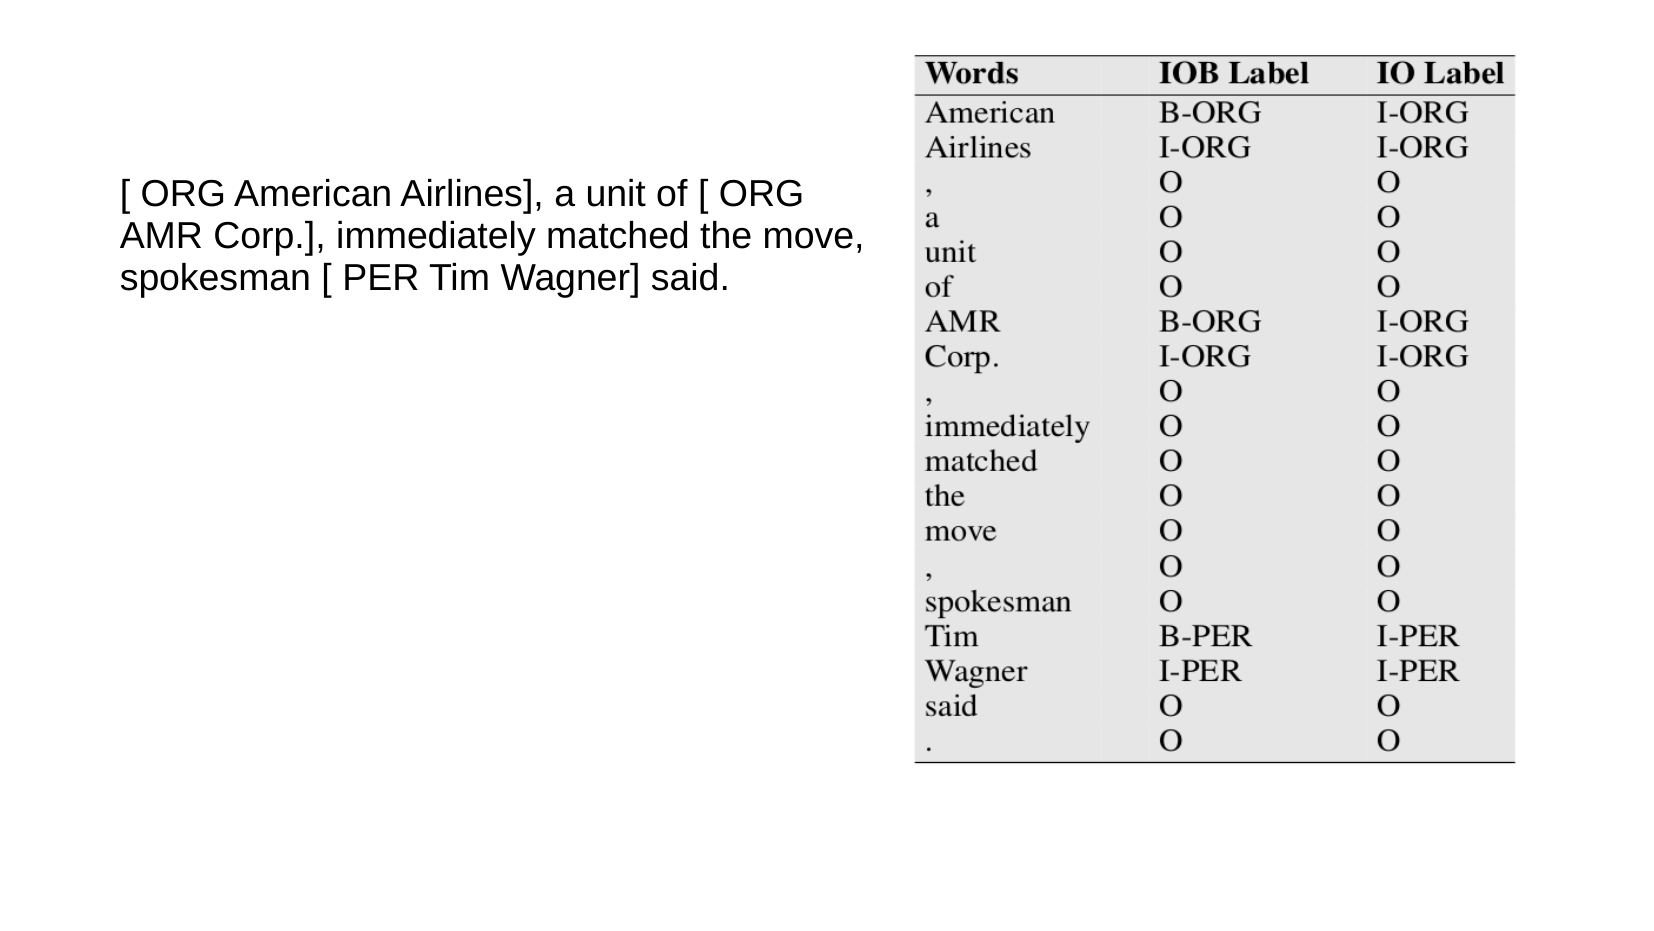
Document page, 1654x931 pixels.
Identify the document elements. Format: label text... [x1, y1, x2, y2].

picture [900, 44, 1545, 771]
text_box [ ORG American Airlines], a unit of [ ORG AMR Corp.], immediately matched the move, spokesman [ PER Tim Wagner] said. [105, 165, 886, 601]
